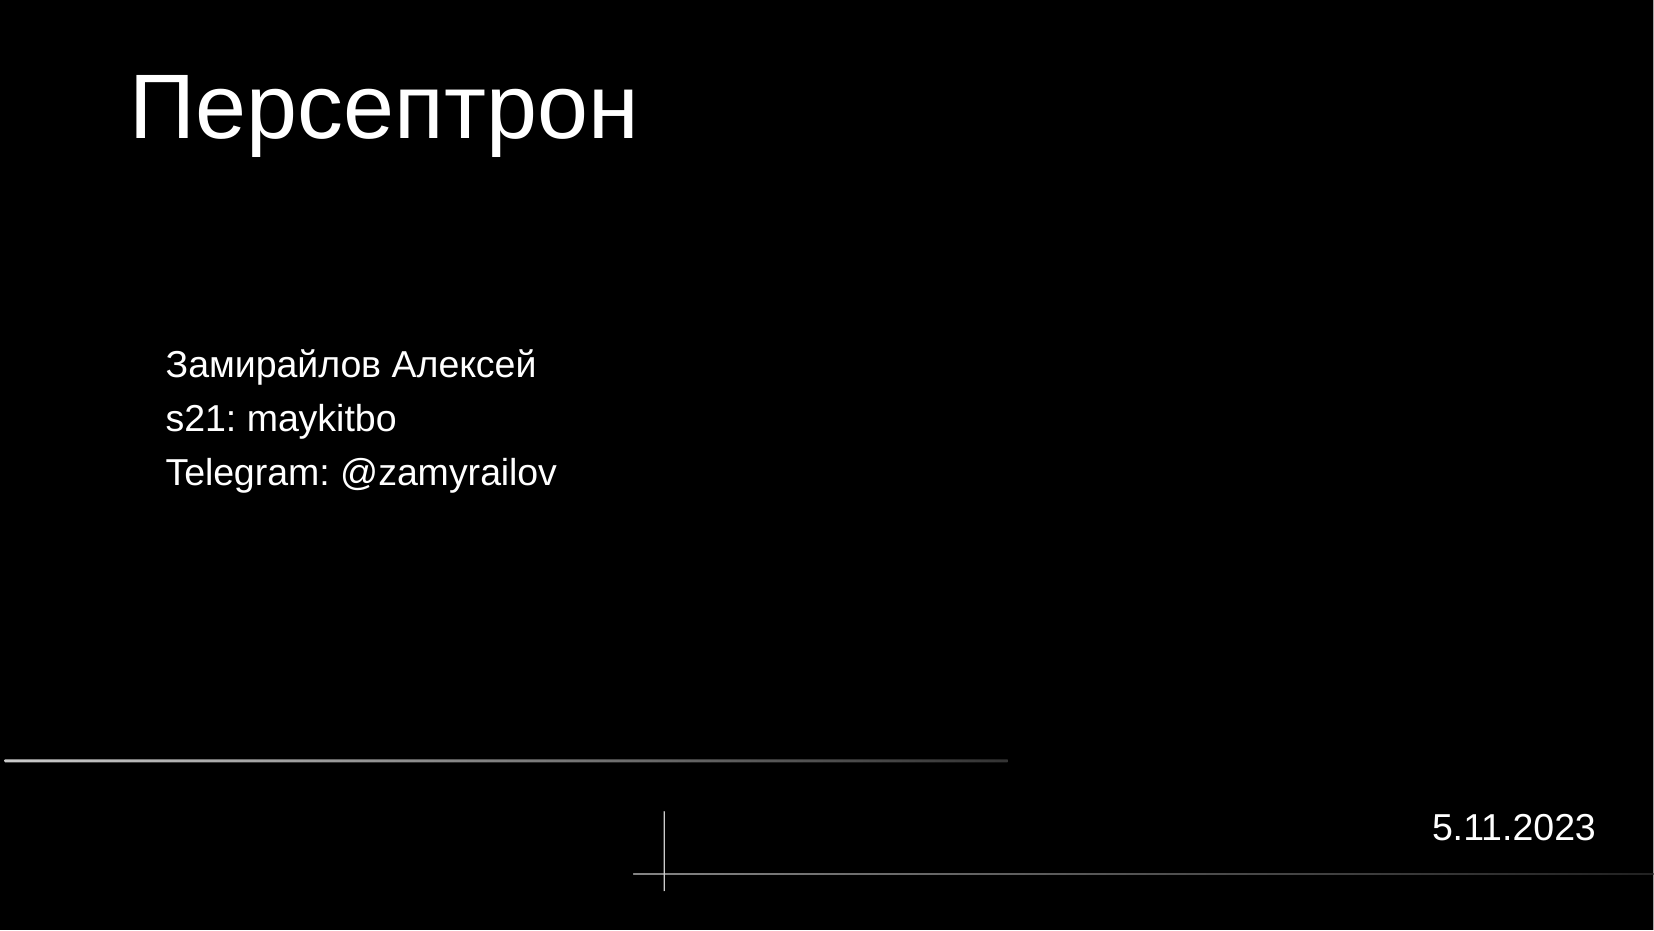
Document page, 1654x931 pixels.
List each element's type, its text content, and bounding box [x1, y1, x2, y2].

text_box 5.11.2023 [1417, 799, 1614, 857]
text_box Замирайлов Алексей s21: maykitbo Telegram: @zamyrailov [150, 336, 573, 502]
title Персептрон [129, 53, 1607, 162]
